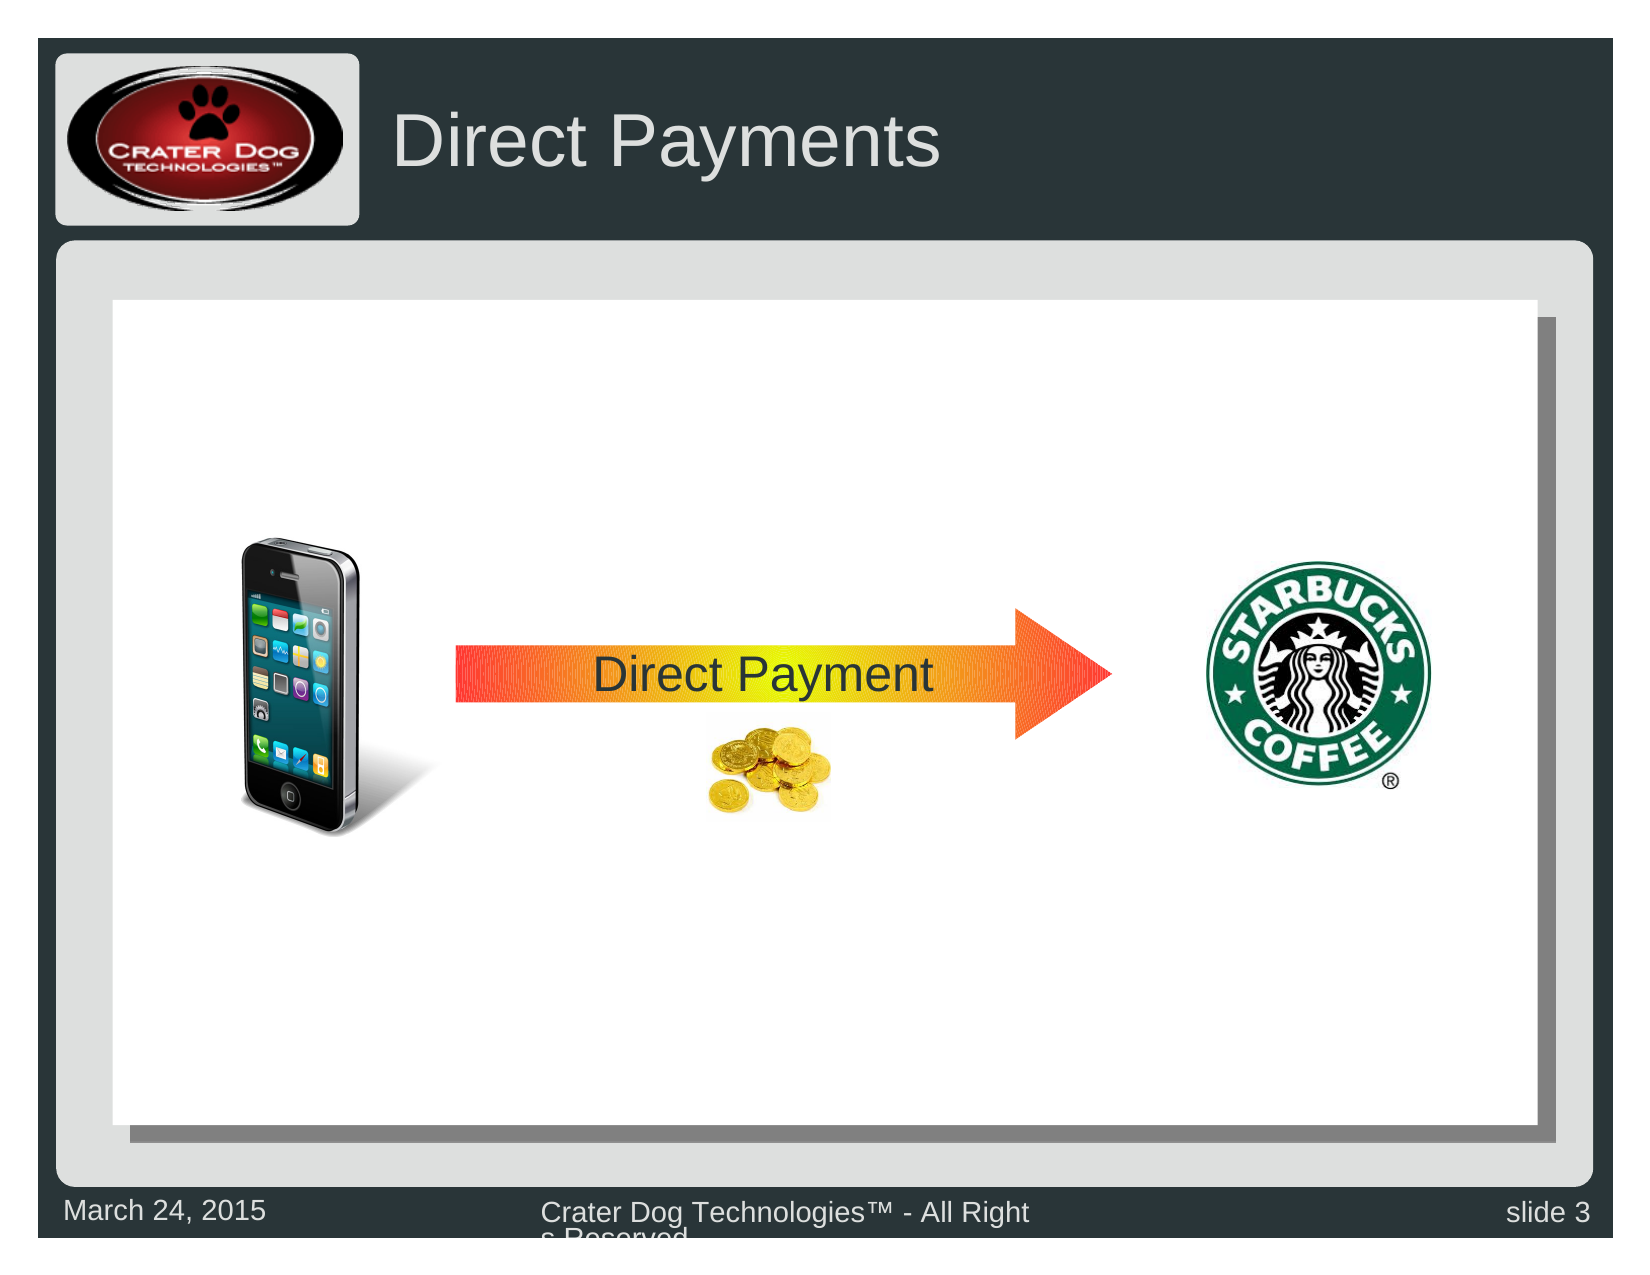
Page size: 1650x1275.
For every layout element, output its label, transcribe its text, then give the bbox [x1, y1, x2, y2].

picture [706, 712, 831, 823]
picture [241, 536, 453, 837]
text_box Direct Payment [455, 608, 1113, 740]
text_box [112, 299, 1538, 1126]
picture [1206, 561, 1432, 790]
title Direct Payments [391, 55, 1572, 224]
picture [67, 66, 343, 211]
